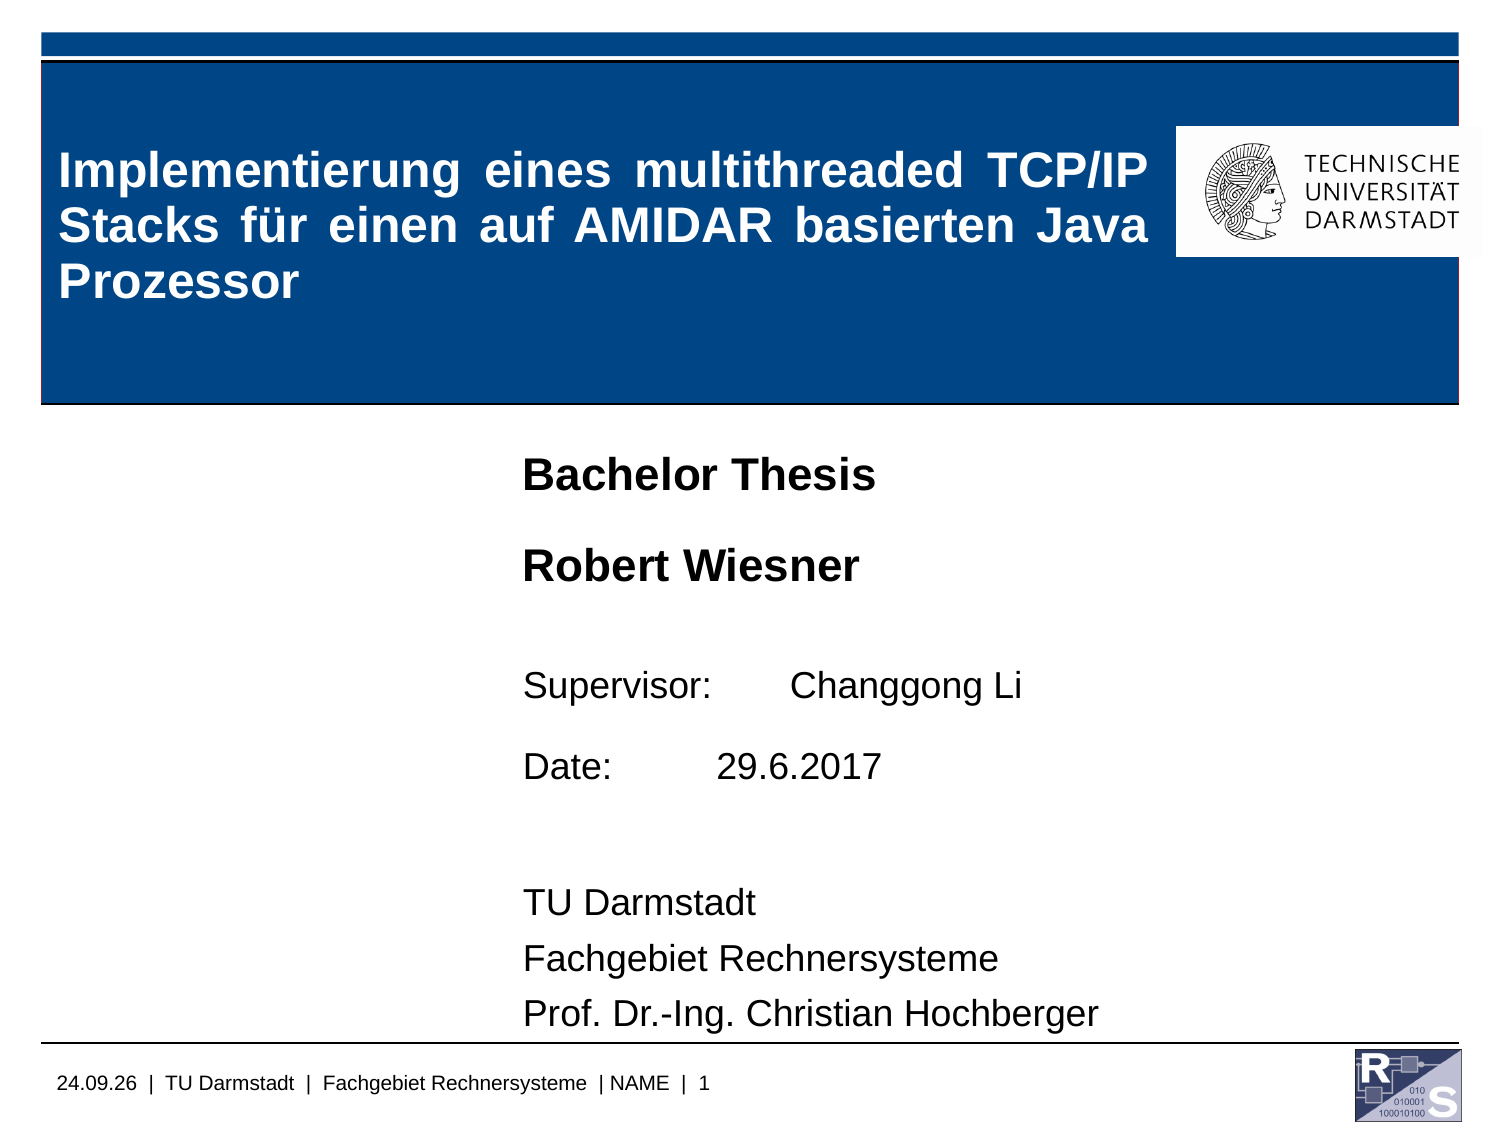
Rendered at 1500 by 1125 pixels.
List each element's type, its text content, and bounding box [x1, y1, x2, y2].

text_box Bachelor Thesis Robert Wiesner Supervisor: Changgong Li Date: 29.6.2017 TU Darmstadt Fachgebiet Rechnersysteme Prof. Dr.-Ing. Christian Hochberger [437, 436, 1459, 1047]
picture [1355, 1049, 1462, 1122]
title Implementierung eines multithreaded TCP/IP Stacks für einen auf AMIDAR basierten Java Prozessor [59, 73, 1149, 378]
